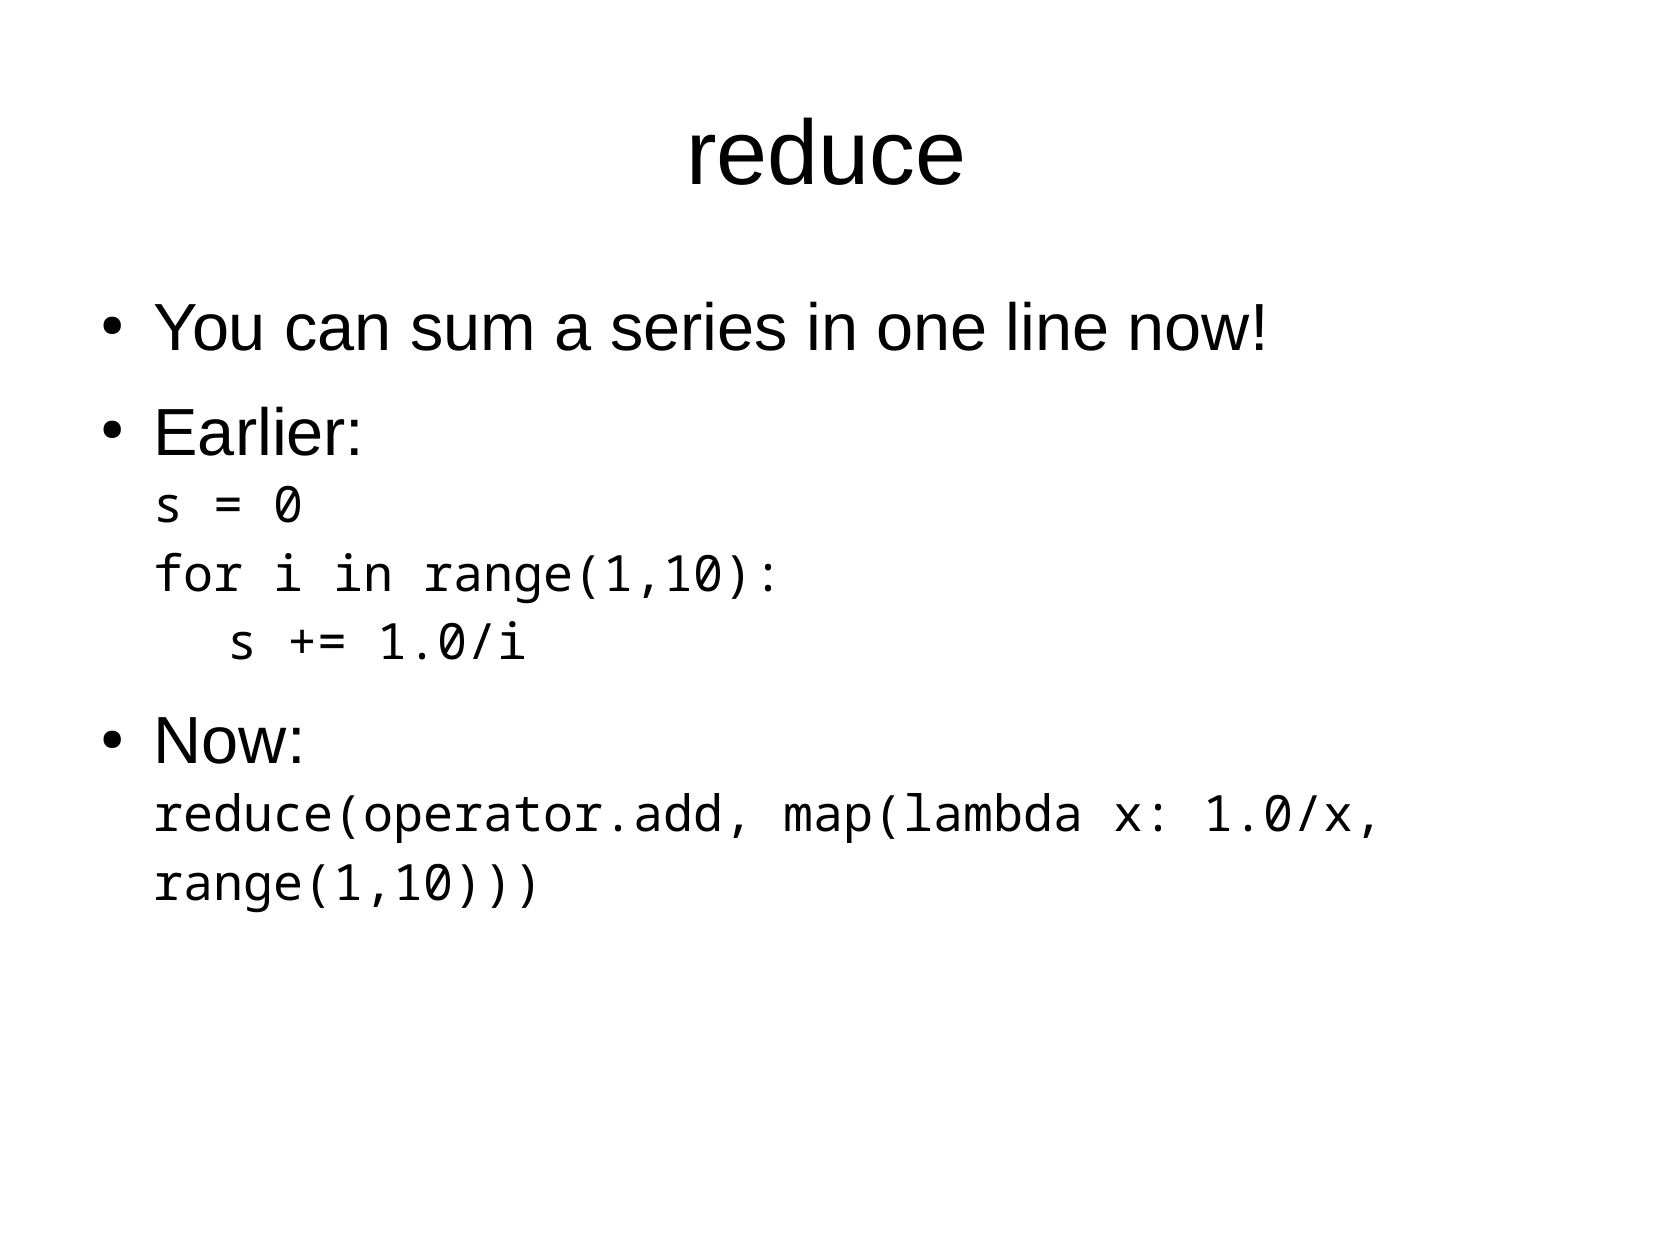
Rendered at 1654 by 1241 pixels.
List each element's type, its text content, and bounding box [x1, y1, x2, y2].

list You can sum a series in one line now! Earlier: s = 0 for i in range(1,10): s += 1.0/i Now: reduce(operator.add, map(lambda x: 1.0/x, range(1,10))) [82, 290, 1571, 1109]
title reduce [82, 56, 1571, 250]
